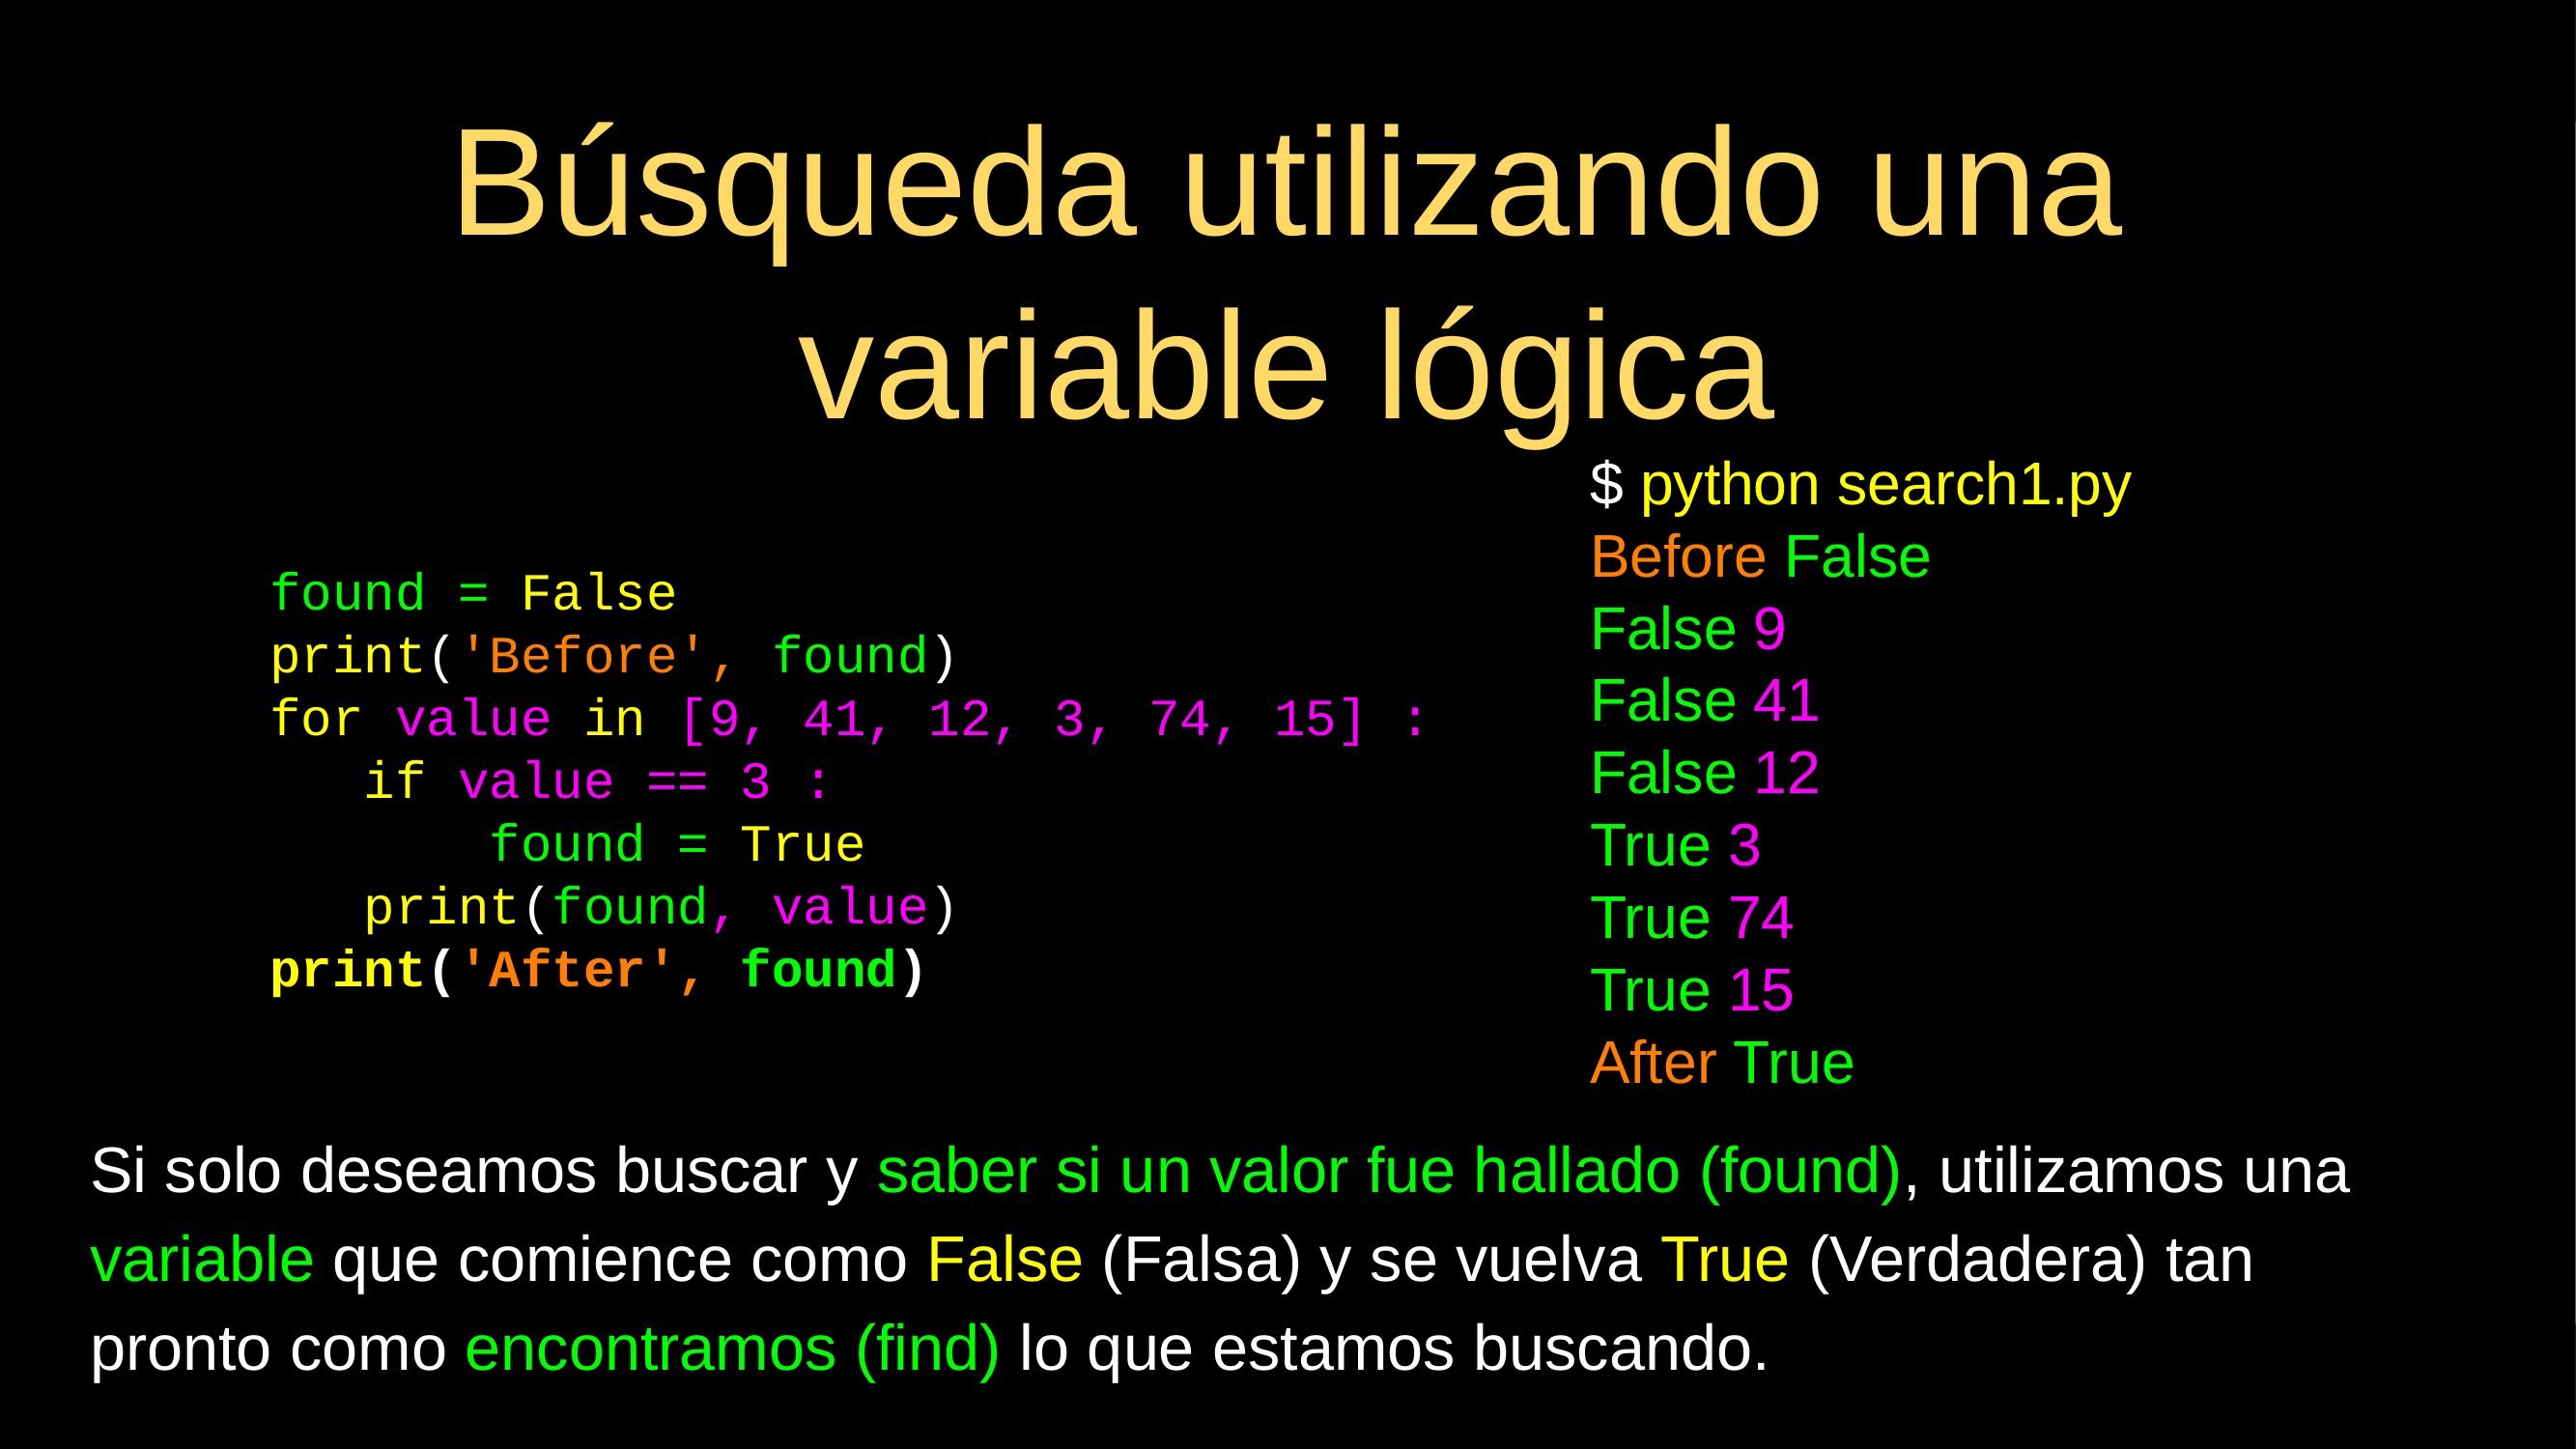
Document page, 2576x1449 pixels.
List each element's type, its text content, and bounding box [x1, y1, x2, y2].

title Búsqueda utilizando una variable lógica [183, 129, 2392, 403]
text_box found = False print('Before', found) for value in [9, 41, 12, 3, 74, 15] : if value == 3 : found = True print(found, value) print('After', found) [269, 470, 1491, 1086]
text_box $ python search1.py Before False False 9 False 41 False 12 True 3 True 74 True 15 After True [1590, 403, 2184, 1115]
text_box Si solo deseamos buscar y saber si un valor fue hallado (found), utilizamos una variable que comience como False (Falsa) y se vuelva True (Verdadera) tan pronto como encontramos (find) lo que estamos buscando. [90, 1115, 2391, 1384]
